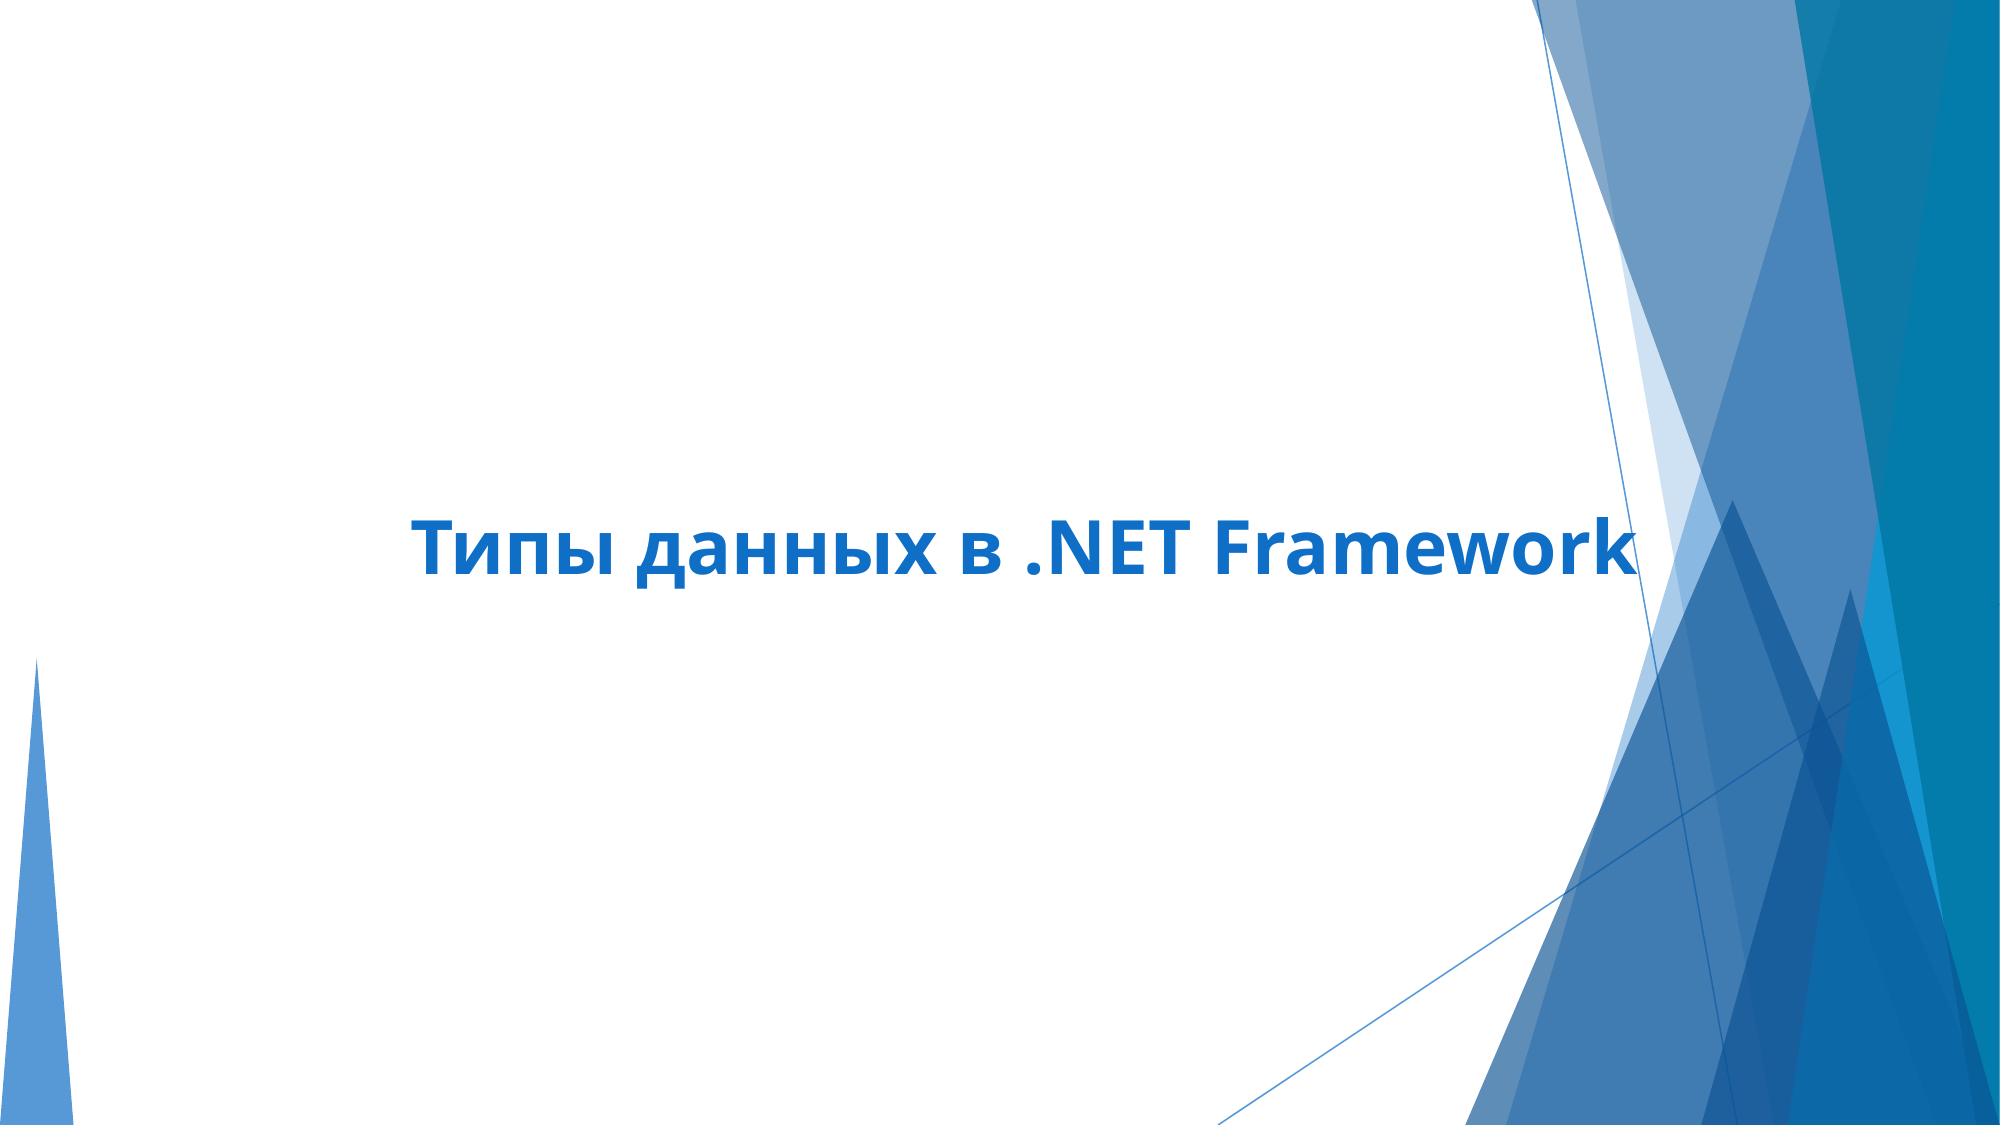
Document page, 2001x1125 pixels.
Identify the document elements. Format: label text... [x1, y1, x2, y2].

title Типы данных в .NET Framework [395, 492, 1807, 633]
